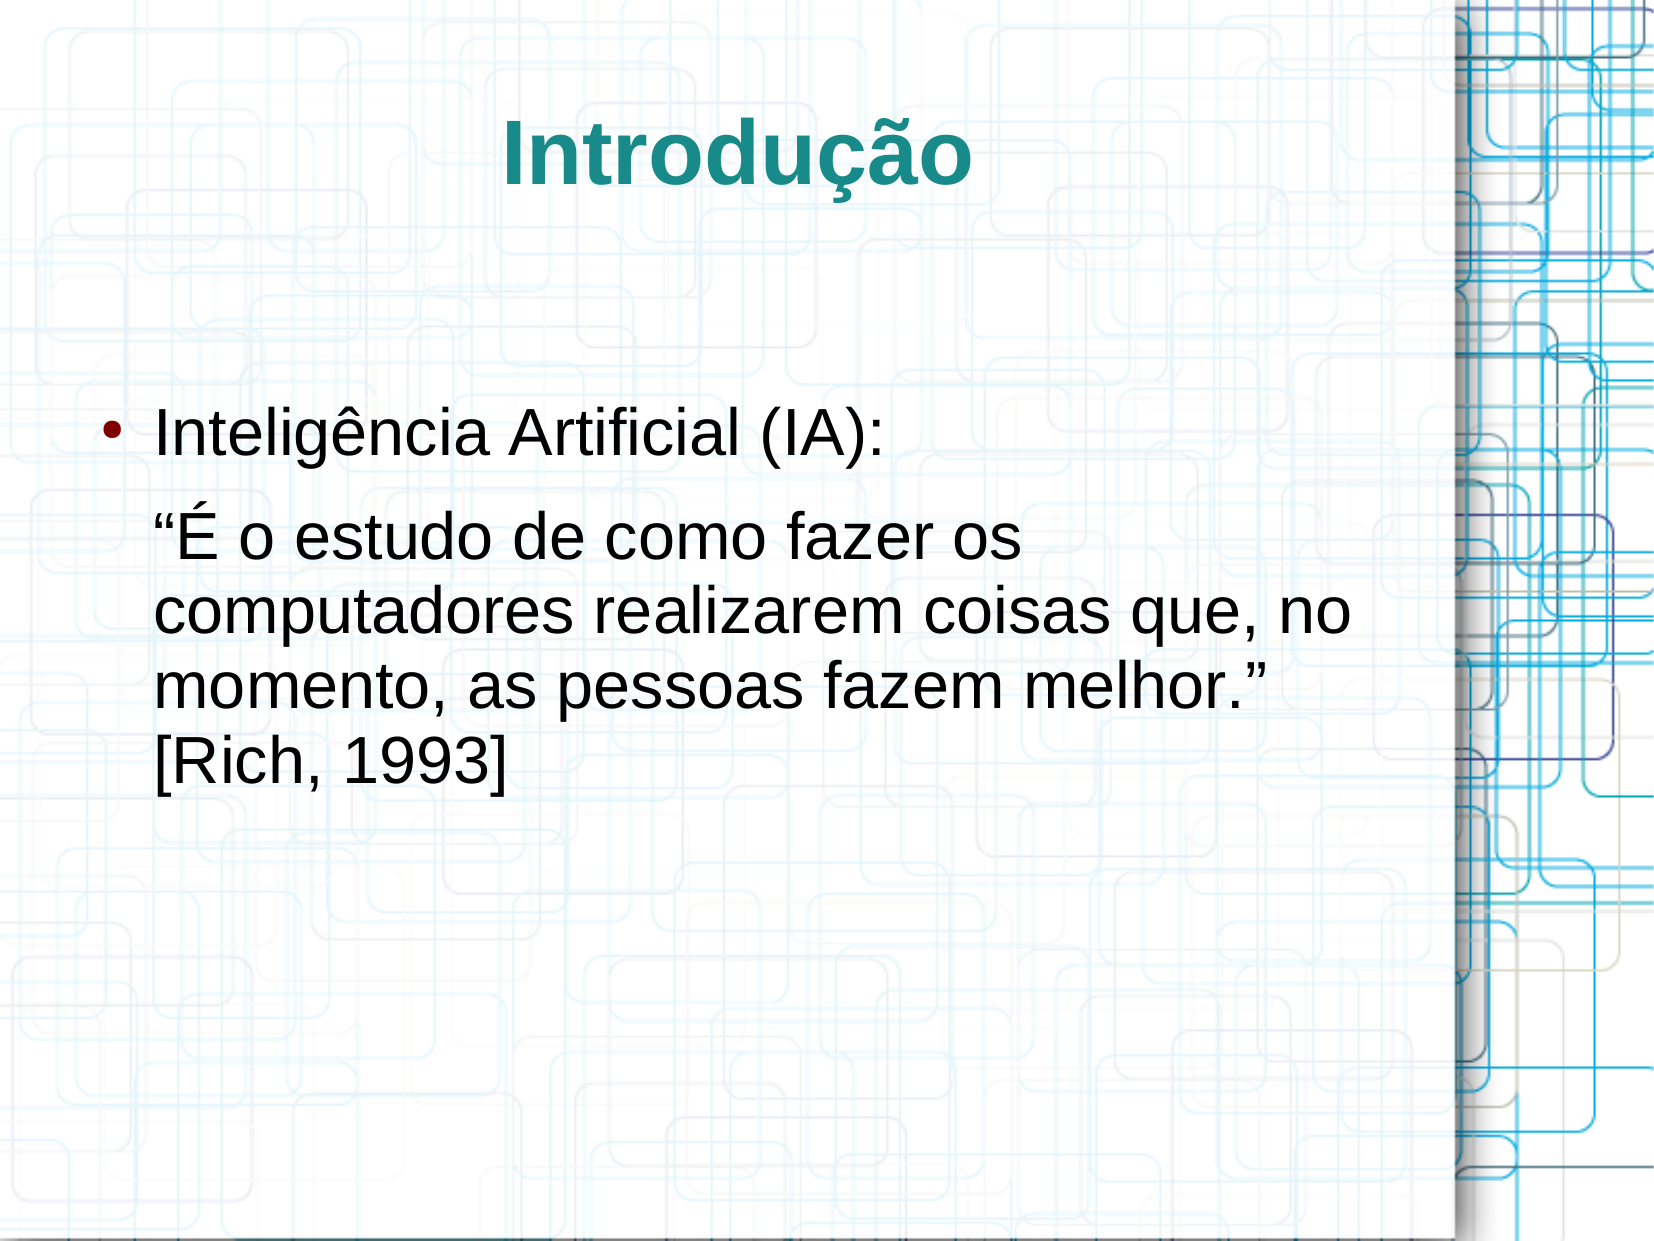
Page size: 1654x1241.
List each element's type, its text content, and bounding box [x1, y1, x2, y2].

title Introdução [59, 49, 1418, 257]
picture [0, 0, 1654, 1241]
list Inteligência Artificial (IA): “É o estudo de como fazer os computadores realizarem coisas que, no momento, as pessoas fazem melhor.” [Rich, 1993] [82, 290, 1418, 1010]
